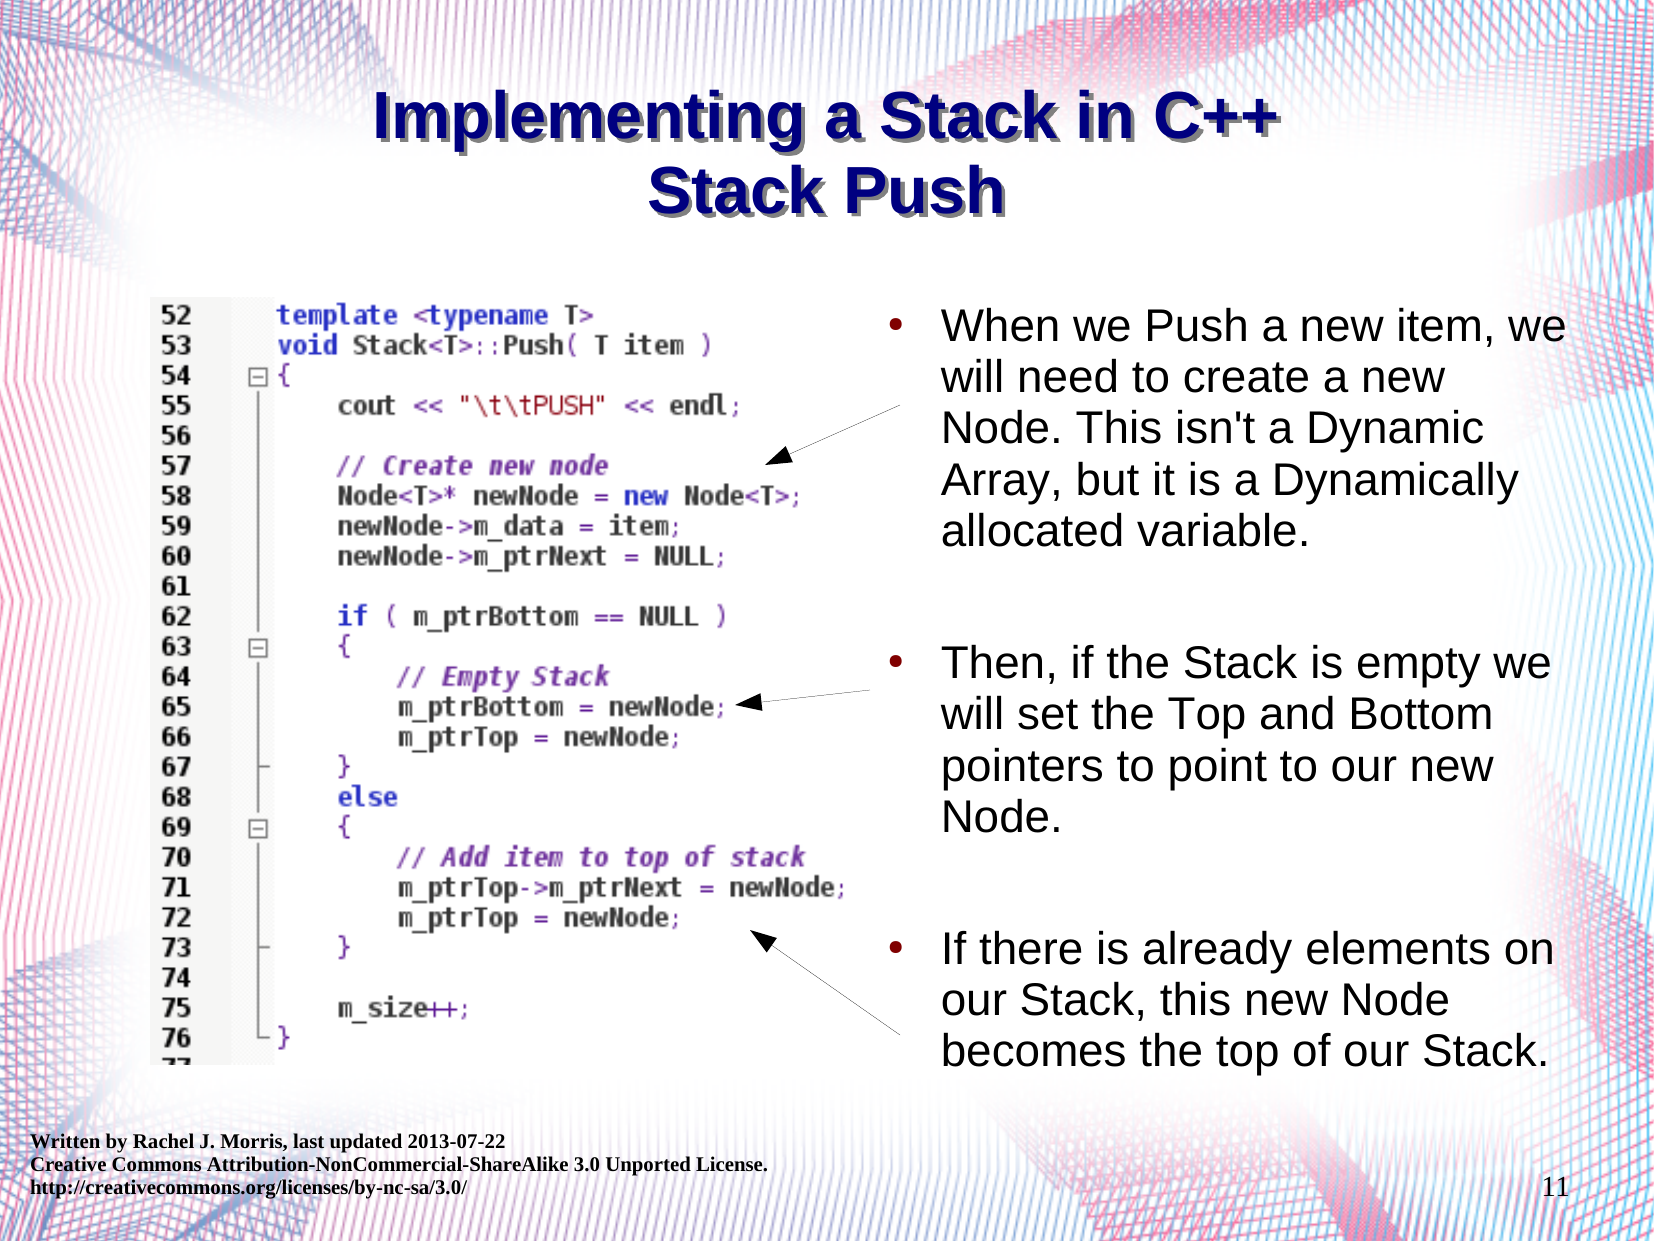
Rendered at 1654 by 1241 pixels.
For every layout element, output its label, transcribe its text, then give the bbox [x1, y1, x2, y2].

title Implementing a Stack in C++ Stack Push [82, 49, 1571, 257]
list When we Push a new item, we will need to create a new Node. This isn't a Dynamic Array, but it is a Dynamically allocated variable. Then, if the Stack is empty we will set the Top and Bottom pointers to point to our new Node. If there is already elements on our Stack, this new Node becomes the top of our Stack. [870, 300, 1571, 1077]
picture [0, 0, 1654, 1241]
